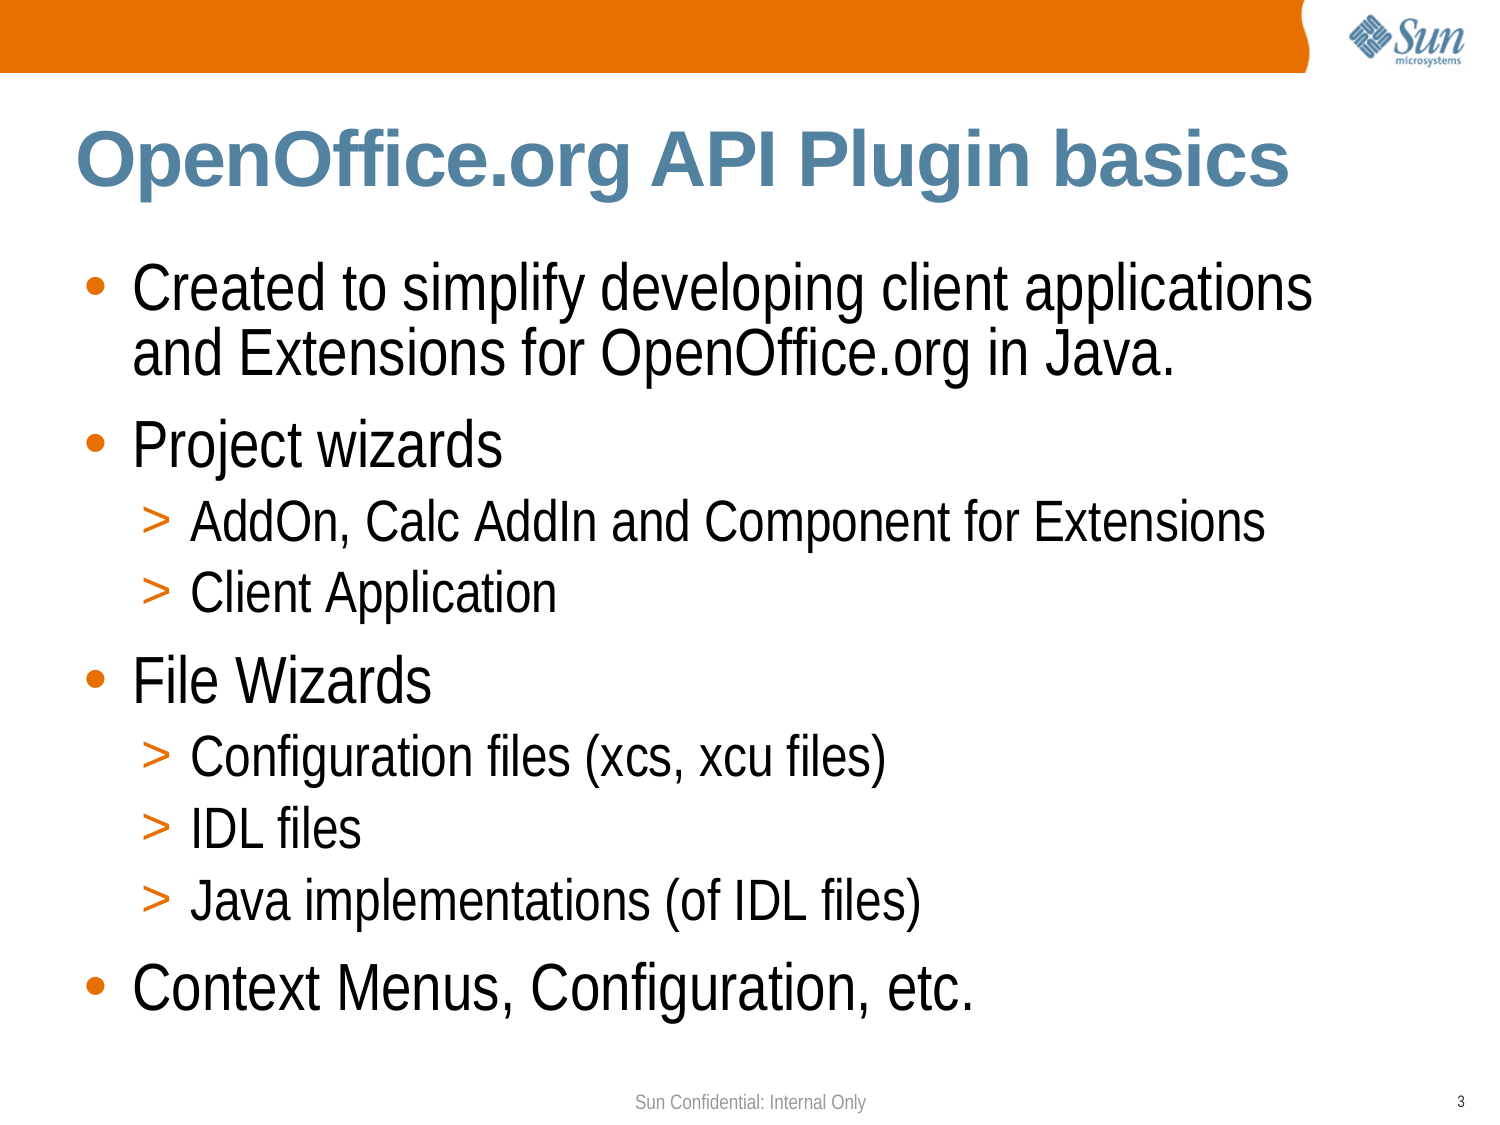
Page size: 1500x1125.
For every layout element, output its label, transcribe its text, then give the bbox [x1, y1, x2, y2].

list Created to simplify developing client applications and Extensions for OpenOffice.org in Java. Project wizards AddOn, Calc AddIn and Component for Extensions Client Application File Wizards Configuration files (xcs, xcu files) IDL files Java implementations (of IDL files) Context Menus, Configuration, etc. [64, 258, 1401, 1062]
picture [0, 0, 1500, 73]
title OpenOffice.org API Plugin basics [75, 123, 1437, 227]
